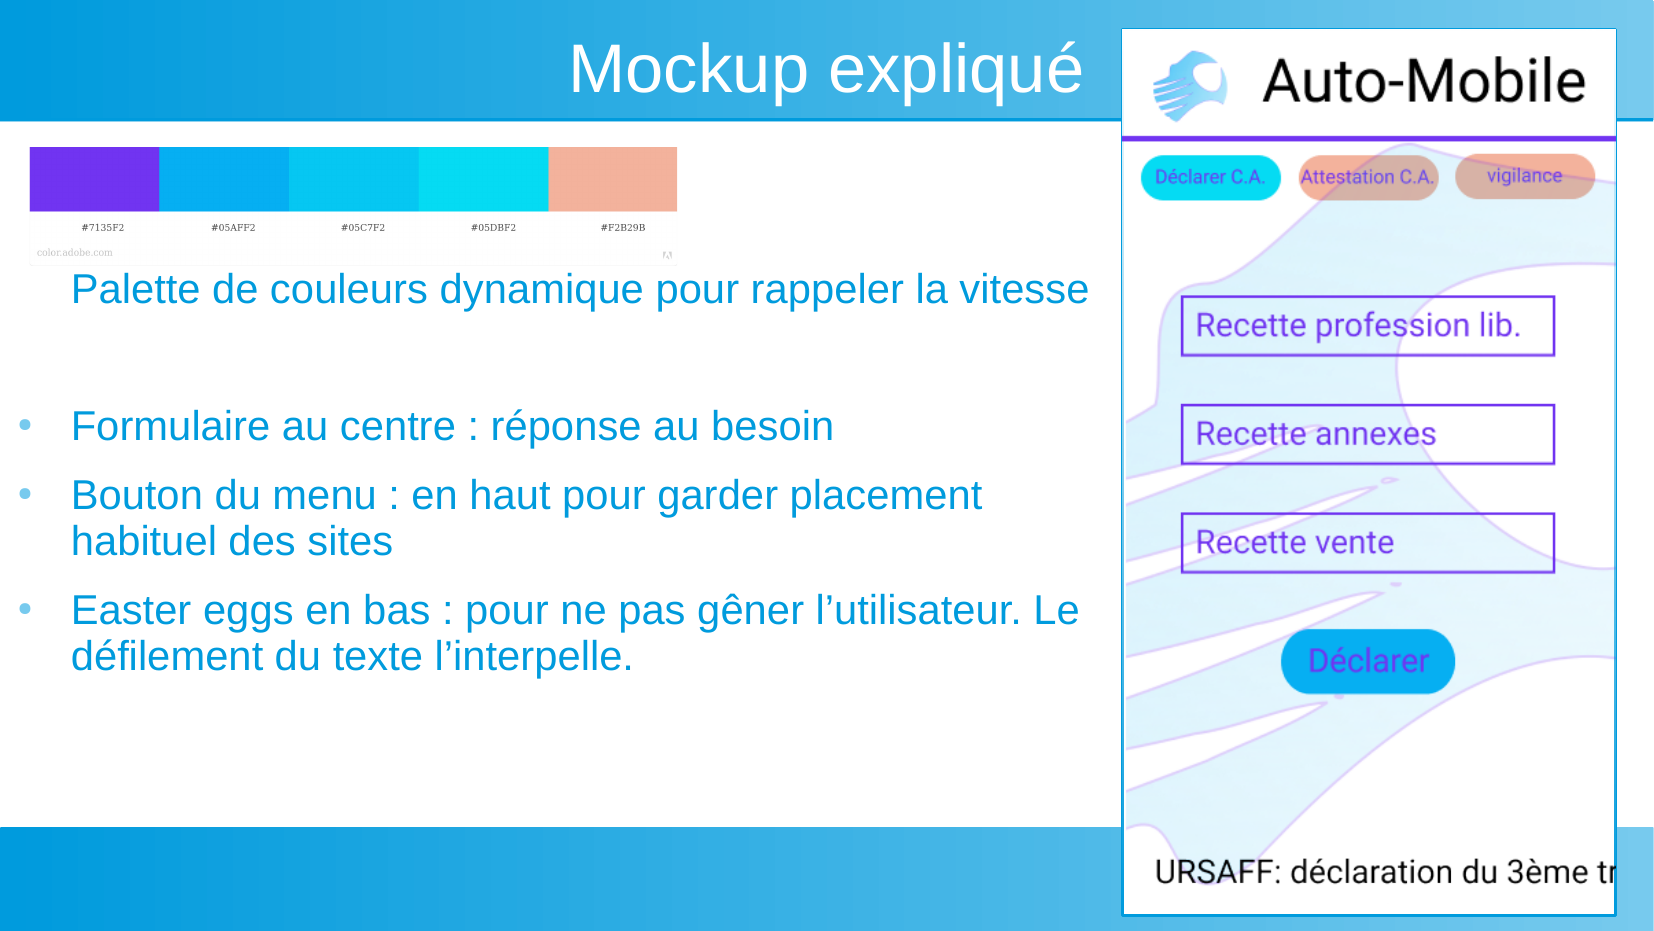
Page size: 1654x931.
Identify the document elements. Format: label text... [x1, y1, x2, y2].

picture [1123, 30, 1615, 908]
picture [29, 147, 678, 266]
title Mockup expliqué [59, 29, 1122, 108]
text_box [1122, 908, 1616, 916]
list Palette de couleurs dynamique pour rappeler la vitesse Formulaire au centre : réponse au besoin Bouton du menu : en haut pour garder placement habituel des sites Easter eggs en bas : pour ne pas gêner l’utilisateur. Le défilement du texte l’interpelle. [0, 265, 1093, 827]
